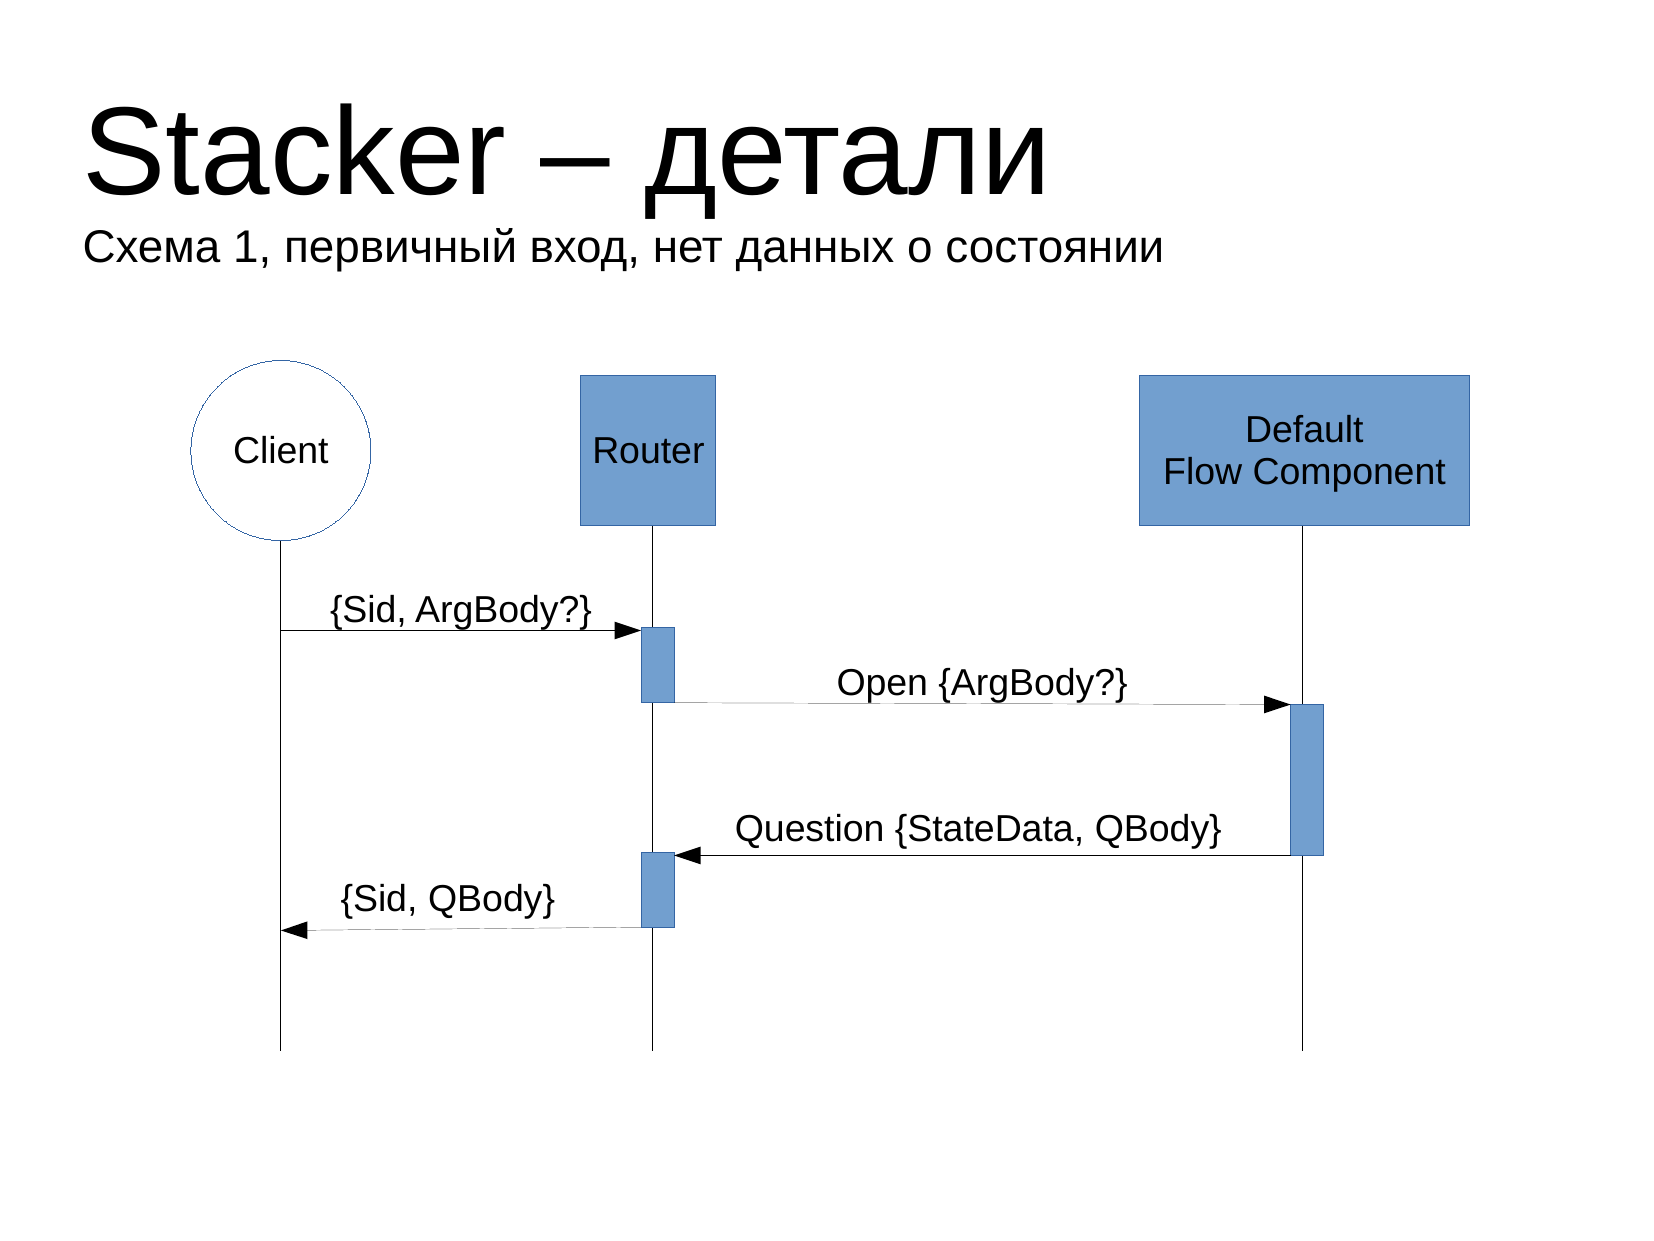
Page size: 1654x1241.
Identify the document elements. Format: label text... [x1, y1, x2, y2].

text_box [1290, 704, 1324, 856]
text_box {Sid, QBody} [325, 870, 611, 928]
text_box [641, 852, 675, 928]
title Stacker – детали Схема 1, первичный вход, нет данных о состоянии [82, 73, 1571, 281]
text_box Client [190, 360, 371, 541]
text_box Default Flow Component [1139, 375, 1470, 526]
text_box [641, 627, 675, 703]
text_box Question {StateData, QBody} [715, 799, 1241, 860]
text_box Router [580, 375, 716, 526]
